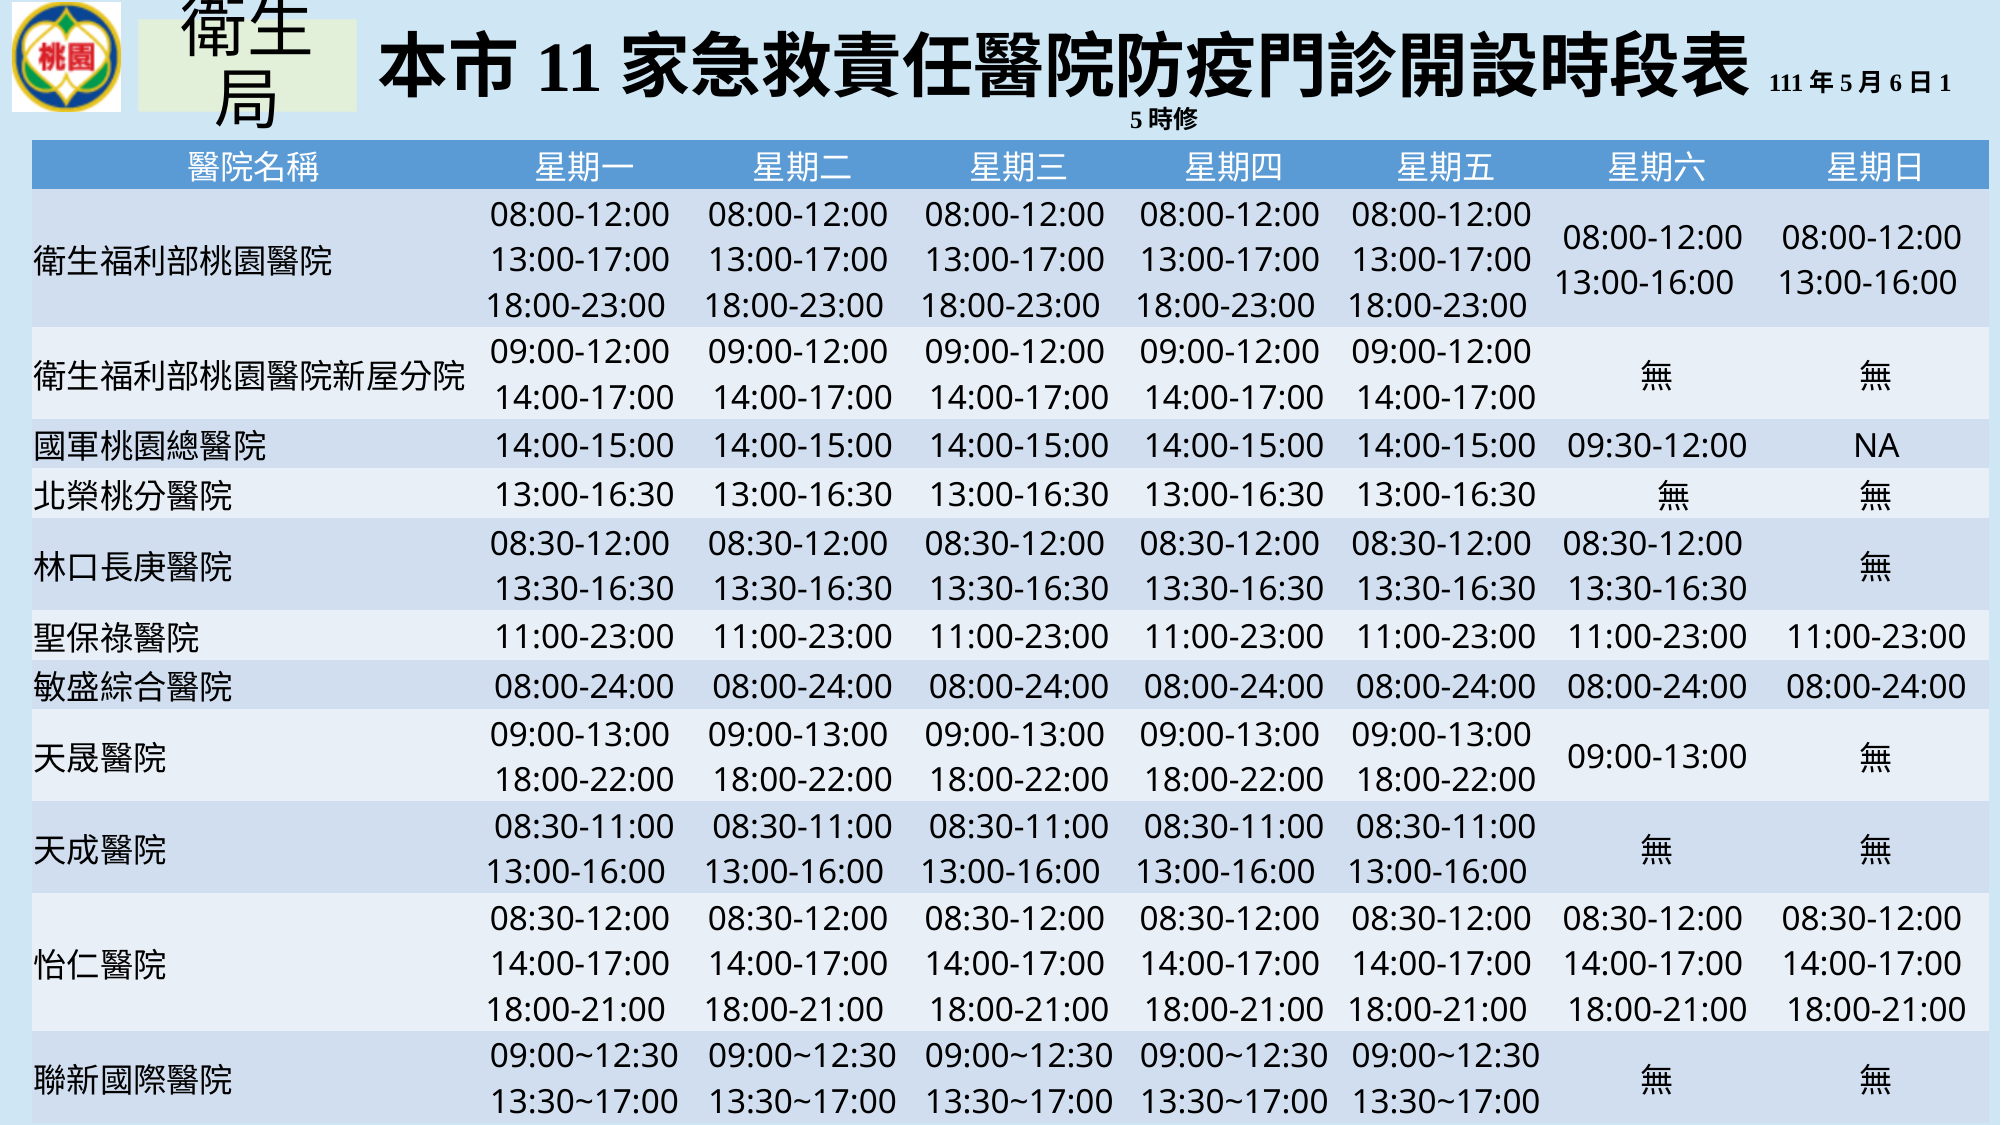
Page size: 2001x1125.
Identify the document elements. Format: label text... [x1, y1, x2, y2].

table_cell 08:00-24:00 [911, 660, 1127, 709]
table_cell 09:30-12:00 [1551, 419, 1764, 468]
table_cell 08:30-12:00 13:30-16:30 [1341, 518, 1551, 610]
table_header 星期二 [694, 140, 911, 189]
table_cell 08:30-12:00 13:30-16:30 [694, 518, 911, 610]
table_cell 無 [1764, 327, 1989, 419]
table_cell 11:00-23:00 [1341, 610, 1551, 660]
table_cell 08:30-12:00 14:00-17:00 18:00-21:00 [1127, 893, 1341, 1031]
text_box 衛生局 [138, 19, 357, 112]
table_cell 11:00-23:00 [1127, 610, 1341, 660]
table_cell 08:30-11:00 13:00-16:00 [1127, 801, 1341, 893]
table_cell 無 [1551, 468, 1764, 518]
table_cell 14:00-15:00 [1341, 419, 1551, 468]
table_cell 14:00-15:00 [911, 419, 1127, 468]
table_cell 09:00-13:00 18:00-22:00 [1341, 709, 1551, 801]
table_cell 09:00-13:00 18:00-22:00 [475, 709, 694, 801]
table_cell 09:00-12:00 14:00-17:00 [911, 327, 1127, 419]
table_cell 聯新國際醫院 [32, 1031, 475, 1123]
table_cell 08:30-12:00 14:00-17:00 18:00-21:00 [1341, 893, 1551, 1031]
table_cell 09:00~12:30 13:30~17:00 [694, 1031, 911, 1123]
table_cell 11:00-23:00 [694, 610, 911, 660]
table_cell 08:00-12:00 13:00-16:00 [1764, 189, 1989, 327]
table_cell 無 [1764, 468, 1989, 518]
table_cell 08:30-11:00 13:00-16:00 [475, 801, 694, 893]
table_cell 11:00-23:00 [1764, 610, 1989, 660]
table_cell 09:00-13:00 [1551, 709, 1764, 801]
table_cell 08:00-24:00 [1127, 660, 1341, 709]
table_cell 08:30-11:00 13:00-16:00 [911, 801, 1127, 893]
table_cell 09:00-12:00 14:00-17:00 [694, 327, 911, 419]
table_cell 13:00-16:30 [694, 468, 911, 518]
table_cell 09:00~12:30 13:30~17:00 [911, 1031, 1127, 1123]
table_cell 11:00-23:00 [1551, 610, 1764, 660]
table_cell 13:00-16:30 [1341, 468, 1551, 518]
text_box 衛生局 [229, 75, 265, 83]
table_cell 08:00-12:00 13:00-16:00 [1551, 189, 1764, 327]
table_cell 08:30-12:00 13:30-16:30 [475, 518, 694, 610]
table_cell 09:00-12:00 14:00-17:00 [1127, 327, 1341, 419]
text_box 衛生局 [239, 107, 255, 112]
picture [11, 2, 121, 112]
table_header 星期三 [911, 140, 1127, 189]
table_cell 08:00-12:00 13:00-17:00 18:00-23:00 [694, 189, 911, 327]
table_header 星期六 [1551, 140, 1764, 189]
table_cell 09:00-13:00 18:00-22:00 [694, 709, 911, 801]
table_cell 無 [1551, 327, 1764, 419]
table_cell 08:00-24:00 [694, 660, 911, 709]
table_cell 14:00-15:00 [694, 419, 911, 468]
table_cell 09:00~12:30 13:30~17:00 [1127, 1031, 1341, 1123]
table_cell 13:00-16:30 [1127, 468, 1341, 518]
table_cell 08:00-24:00 [1341, 660, 1551, 709]
table_cell 無 [1551, 801, 1764, 893]
table_cell 08:00-12:00 13:00-17:00 18:00-23:00 [1341, 189, 1551, 327]
table_cell 08:30-12:00 13:30-16:30 [911, 518, 1127, 610]
table_cell 11:00-23:00 [911, 610, 1127, 660]
table_header 星期日 [1764, 140, 1989, 189]
table_cell 林口長庚醫院 [32, 518, 475, 610]
text_box 衛生局 [205, 21, 220, 27]
table_cell 聖保祿醫院 [32, 610, 475, 660]
table_cell 08:30-12:00 14:00-17:00 18:00-21:00 [694, 893, 911, 1031]
table_cell 衛生福利部桃園醫院新屋分院 [32, 327, 475, 419]
table_header 星期五 [1341, 140, 1551, 189]
table_cell 14:00-15:00 [1127, 419, 1341, 468]
table_cell 09:00-13:00 18:00-22:00 [911, 709, 1127, 801]
table_cell 天成醫院 [32, 801, 475, 893]
table_cell 09:00-13:00 18:00-22:00 [1127, 709, 1341, 801]
table_cell 08:00-24:00 [475, 660, 694, 709]
table_cell 無 [1764, 1031, 1989, 1123]
table_header 星期四 [1127, 140, 1341, 189]
table_cell 無 [1551, 1031, 1764, 1123]
table_cell 08:30-12:00 14:00-17:00 18:00-21:00 [1551, 893, 1764, 1031]
table_cell 無 [1764, 518, 1989, 610]
table_cell 13:00-16:30 [911, 468, 1127, 518]
table_cell NA [1764, 419, 1989, 468]
text_box 衛生局 [226, 98, 270, 112]
table_cell 09:00~12:30 13:30~17:00 [475, 1031, 694, 1123]
table_cell 無 [1764, 801, 1989, 893]
table_cell 09:00-12:00 14:00-17:00 [1341, 327, 1551, 419]
table_cell 08:30-12:00 14:00-17:00 18:00-21:00 [1764, 893, 1989, 1031]
table_cell 衛生福利部桃園醫院 [32, 189, 475, 327]
table_cell 北榮桃分醫院 [32, 468, 475, 518]
table_header 醫院名稱 [32, 140, 475, 189]
table_cell 怡仁醫院 [32, 893, 475, 1031]
table_cell 08:30-12:00 13:30-16:30 [1551, 518, 1764, 610]
table_cell 08:30-11:00 13:00-16:00 [694, 801, 911, 893]
table_cell 08:00-24:00 [1551, 660, 1764, 709]
table_cell 08:00-12:00 13:00-17:00 18:00-23:00 [911, 189, 1127, 327]
table_cell 08:30-11:00 13:00-16:00 [1341, 801, 1551, 893]
table_cell 13:00-16:30 [475, 468, 694, 518]
table_cell 08:00-12:00 13:00-17:00 18:00-23:00 [475, 189, 694, 327]
table_cell 08:30-12:00 14:00-17:00 18:00-21:00 [475, 893, 694, 1031]
table_header 星期一 [475, 140, 694, 189]
table_cell 08:00-24:00 [1764, 660, 1989, 709]
table_cell 無 [1764, 709, 1989, 801]
table_cell 09:00~12:30 13:30~17:00 [1341, 1031, 1551, 1123]
table_cell 敏盛綜合醫院 [32, 660, 475, 709]
table_cell 09:00-12:00 14:00-17:00 [475, 327, 694, 419]
table_cell 08:00-12:00 13:00-17:00 18:00-23:00 [1127, 189, 1341, 327]
table_cell 11:00-23:00 [475, 610, 694, 660]
list 本市11家急救責任醫院防疫門診開設時段表111年5月6日15時修 [356, 22, 1973, 130]
table_cell 08:30-12:00 14:00-17:00 18:00-21:00 [911, 893, 1127, 1031]
table_cell 14:00-15:00 [475, 419, 694, 468]
table_cell 國軍桃園總醫院 [32, 419, 475, 468]
table_cell 天晟醫院 [32, 709, 475, 801]
table_cell 08:30-12:00 13:30-16:30 [1127, 518, 1341, 610]
